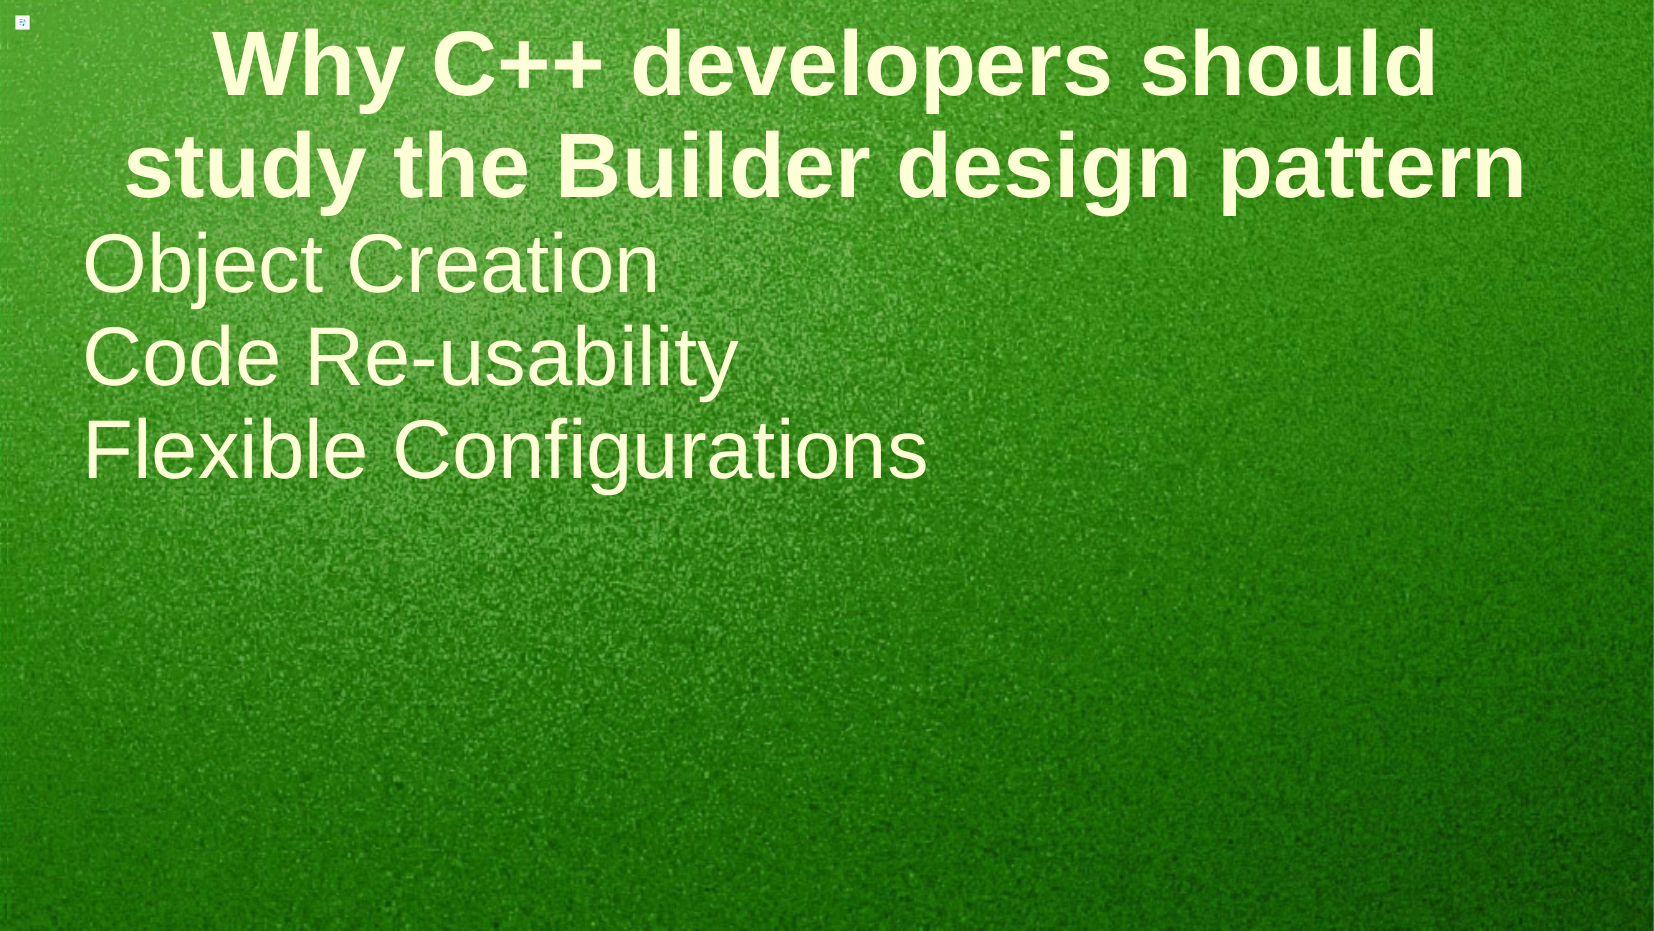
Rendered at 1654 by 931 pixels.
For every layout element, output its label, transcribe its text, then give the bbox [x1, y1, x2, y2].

picture [0, 0, 1654, 931]
title Why C++ developers should study the Builder design pattern [82, 12, 1571, 217]
subtitle Object Creation Code Re-usability Flexible Configurations [82, 217, 1571, 869]
text_box [15, 15, 31, 31]
